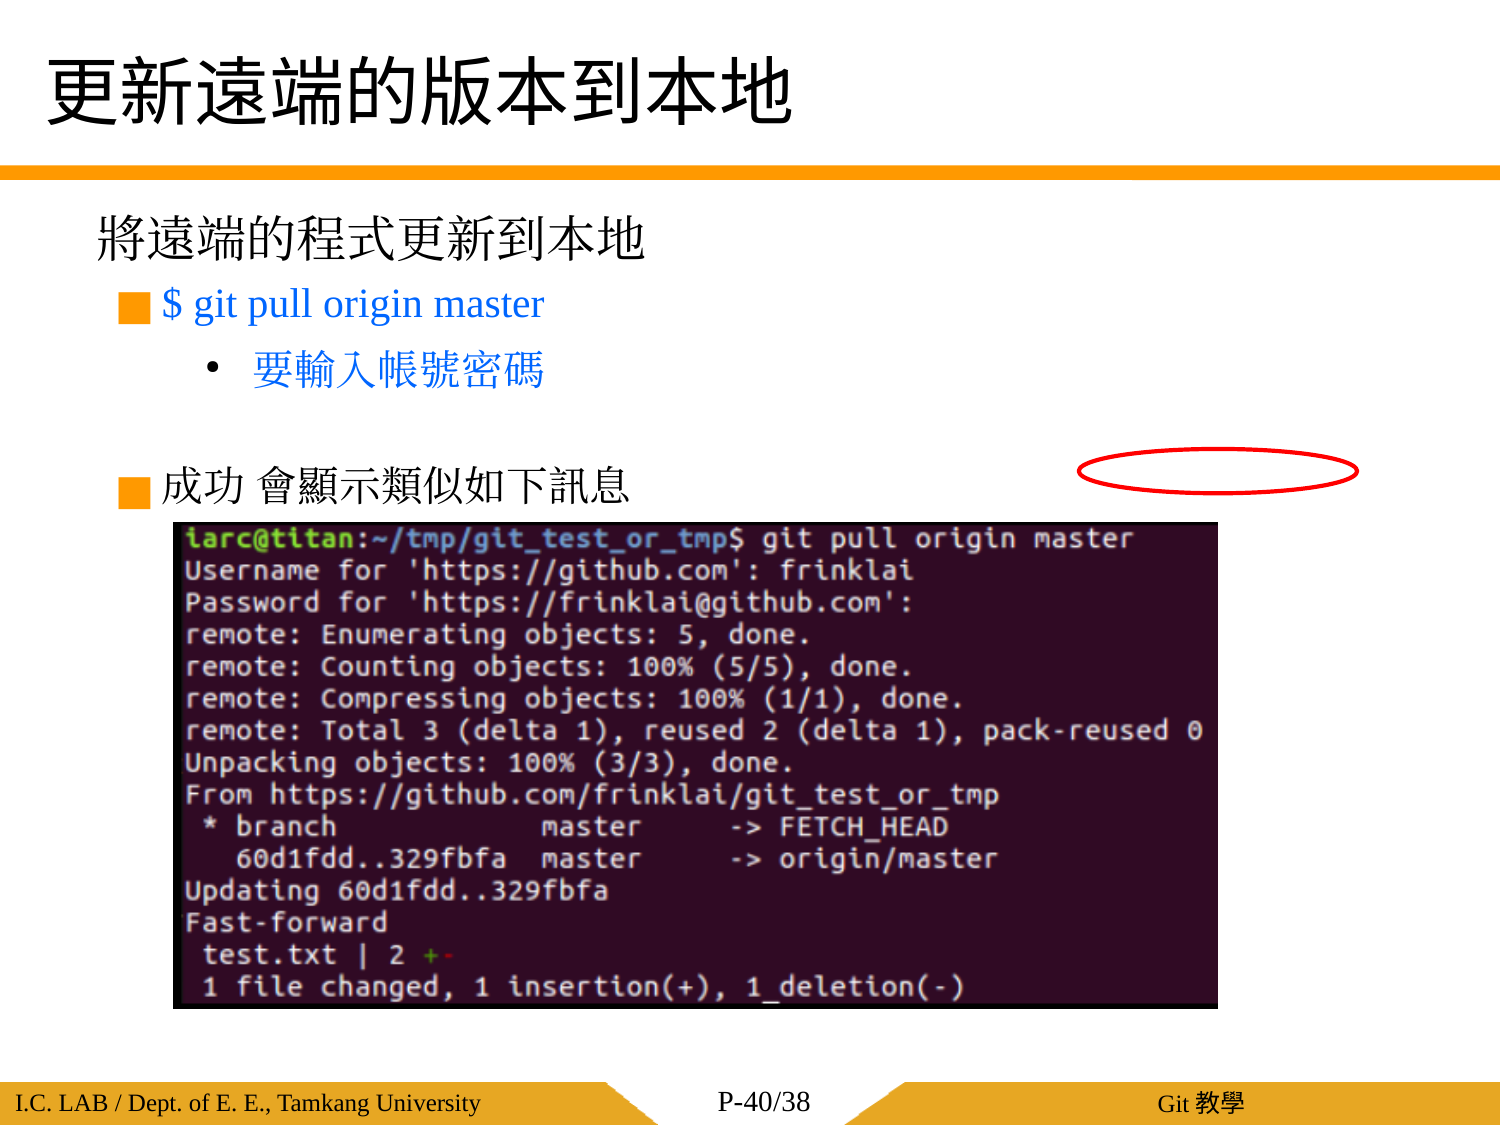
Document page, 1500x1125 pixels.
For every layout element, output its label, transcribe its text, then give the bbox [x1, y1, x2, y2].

list 將遠端的程式更新到本地 $ git pull origin master 要輸入帳號密碼 成功 會顯示類似如下訊息 [24, 200, 1463, 1074]
picture [0, 1082, 658, 1125]
title 更新遠端的版本到本地 [29, 19, 1459, 161]
picture [842, 1082, 1500, 1125]
picture [173, 522, 1218, 1009]
